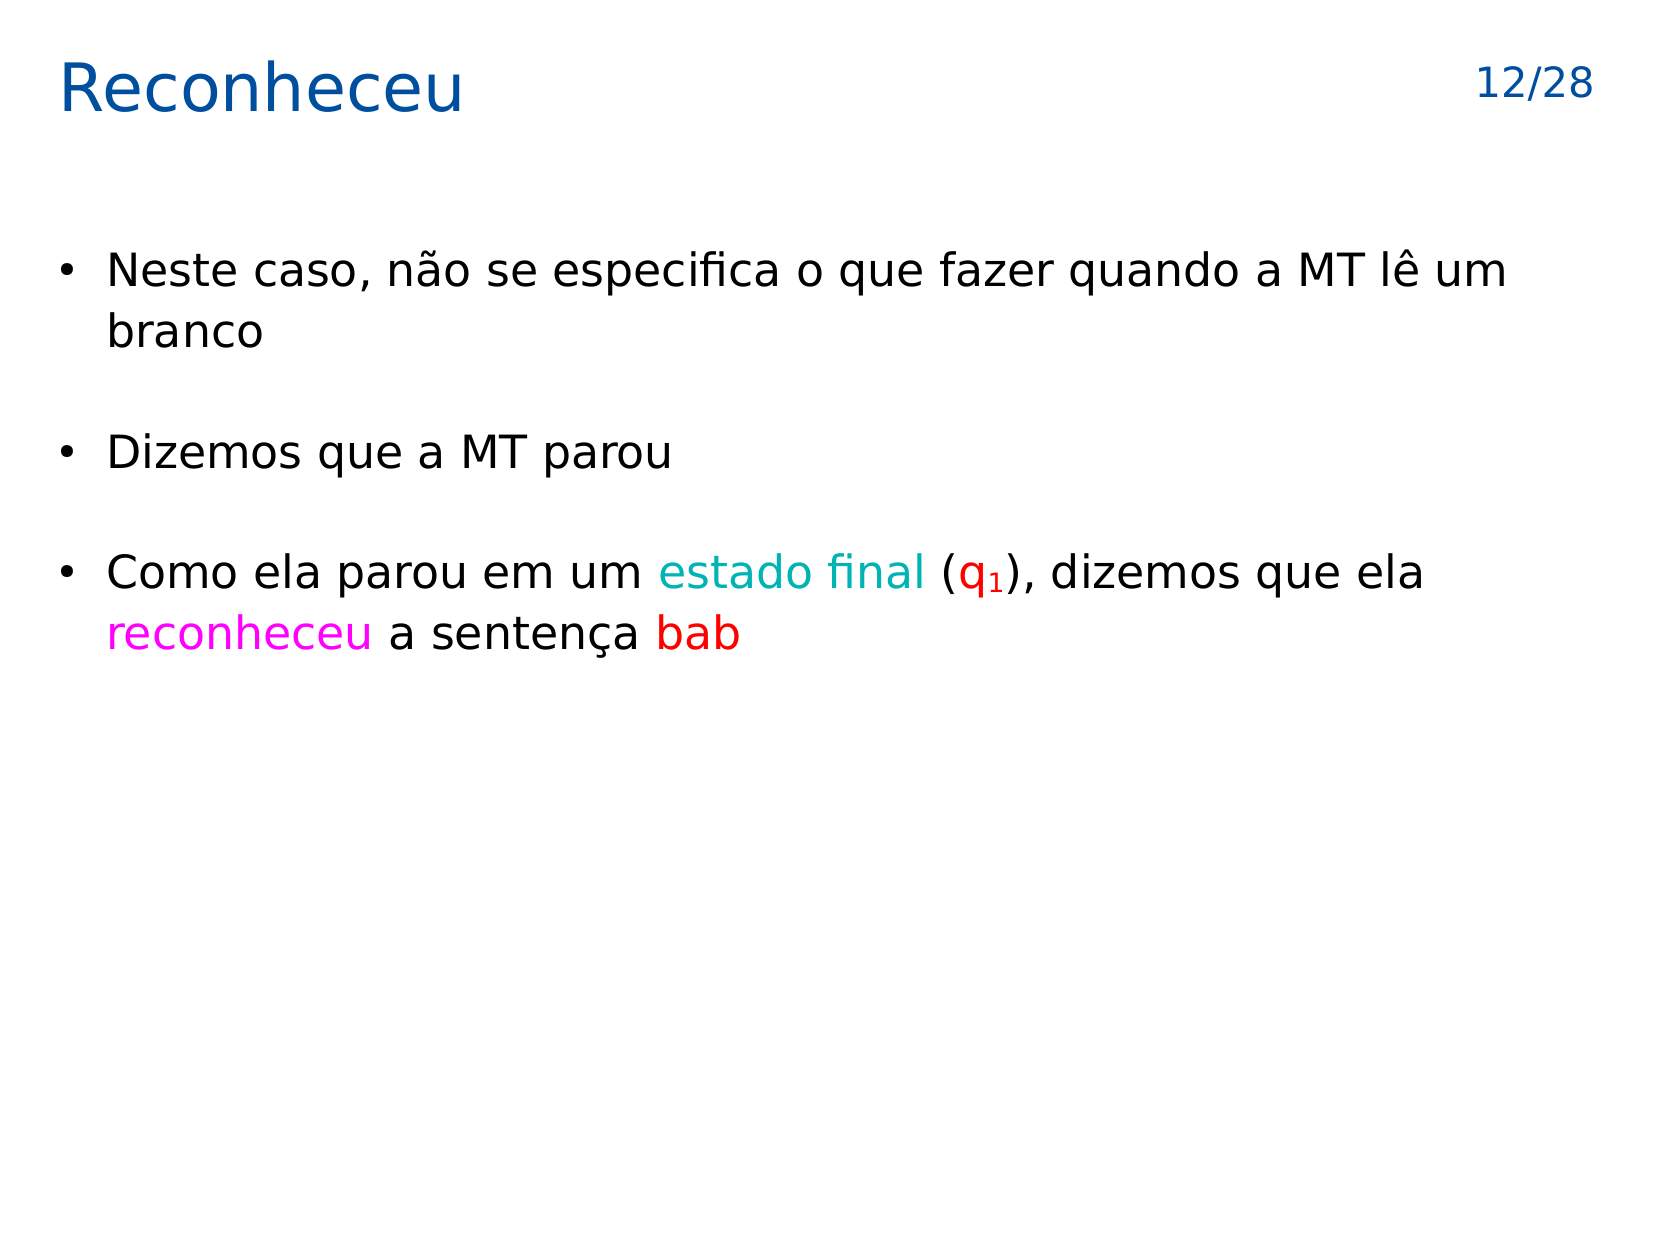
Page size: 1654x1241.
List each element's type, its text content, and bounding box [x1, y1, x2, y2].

title Reconheceu [59, 29, 1625, 148]
list Neste caso, não se especifica o que fazer quando a MT lê um branco Dizemos que a MT parou Como ela parou em um estado final (q1), dizemos que ela reconheceu a sentença bab [59, 236, 1595, 1211]
